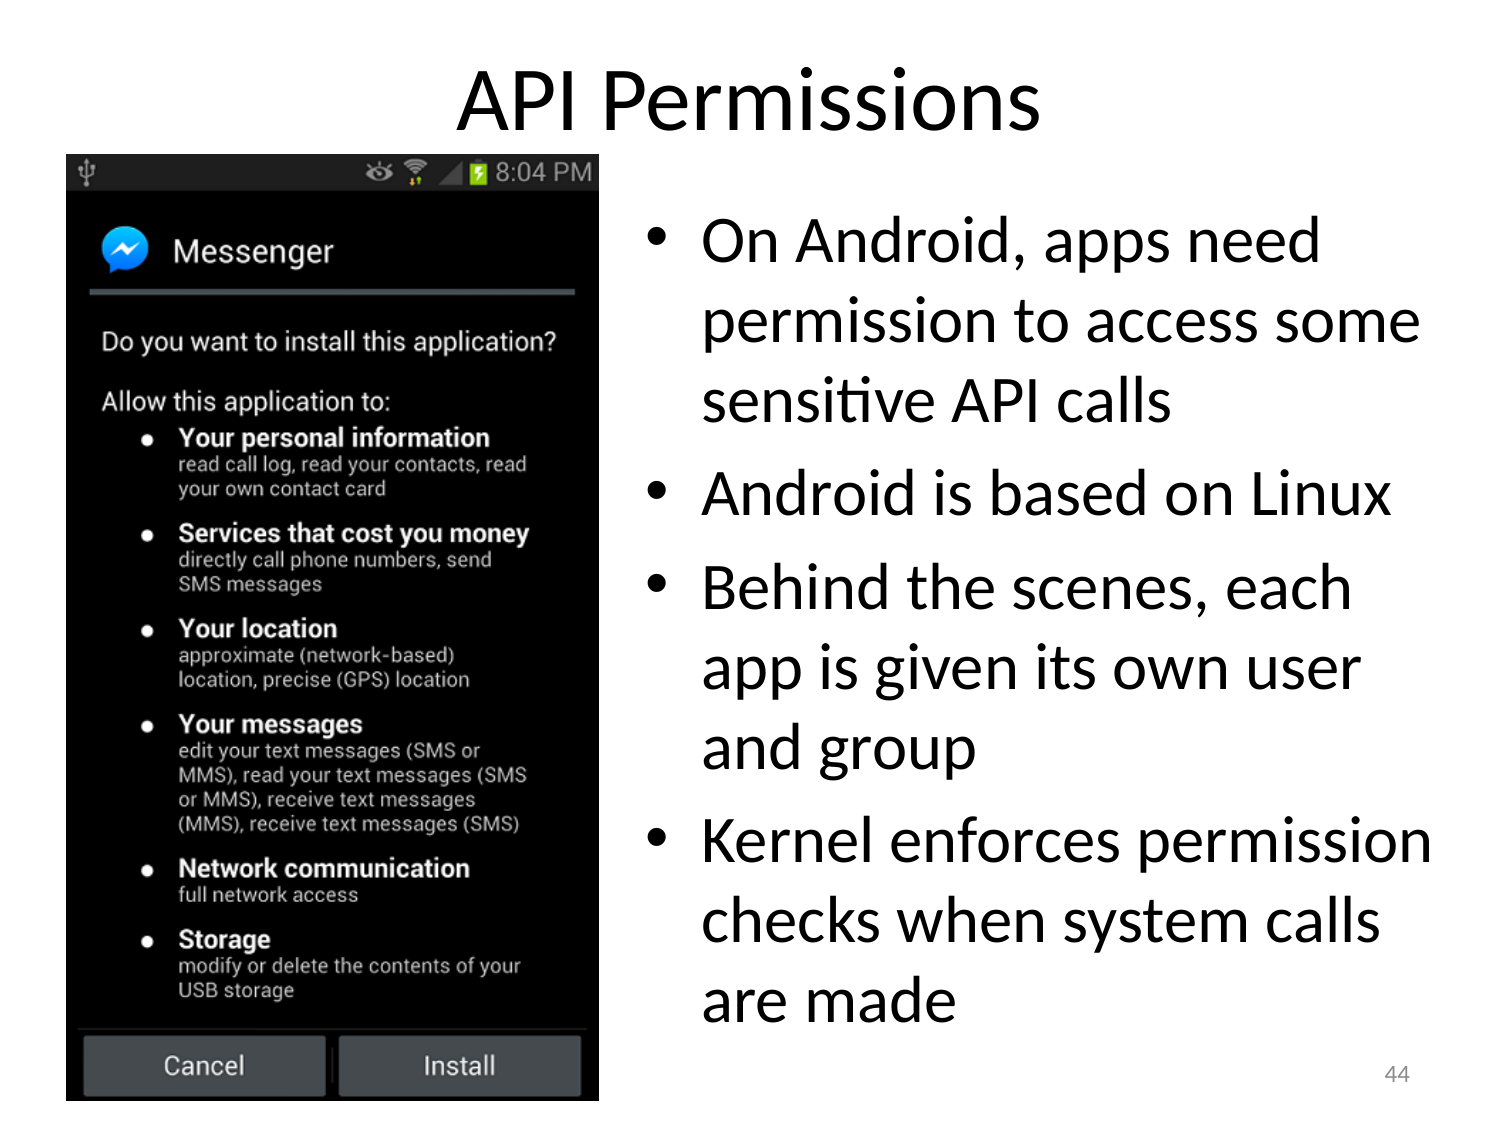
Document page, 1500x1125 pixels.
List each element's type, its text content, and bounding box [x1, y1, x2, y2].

list On Android, apps need permission to access some sensitive API calls Android is based on Linux Behind the scenes, each app is given its own user and group Kernel enforces permission checks when system calls are made [630, 188, 1468, 1101]
slide_number <number> [1074, 1042, 1425, 1103]
title API Permissions [75, 0, 1425, 188]
picture [66, 154, 599, 1101]
